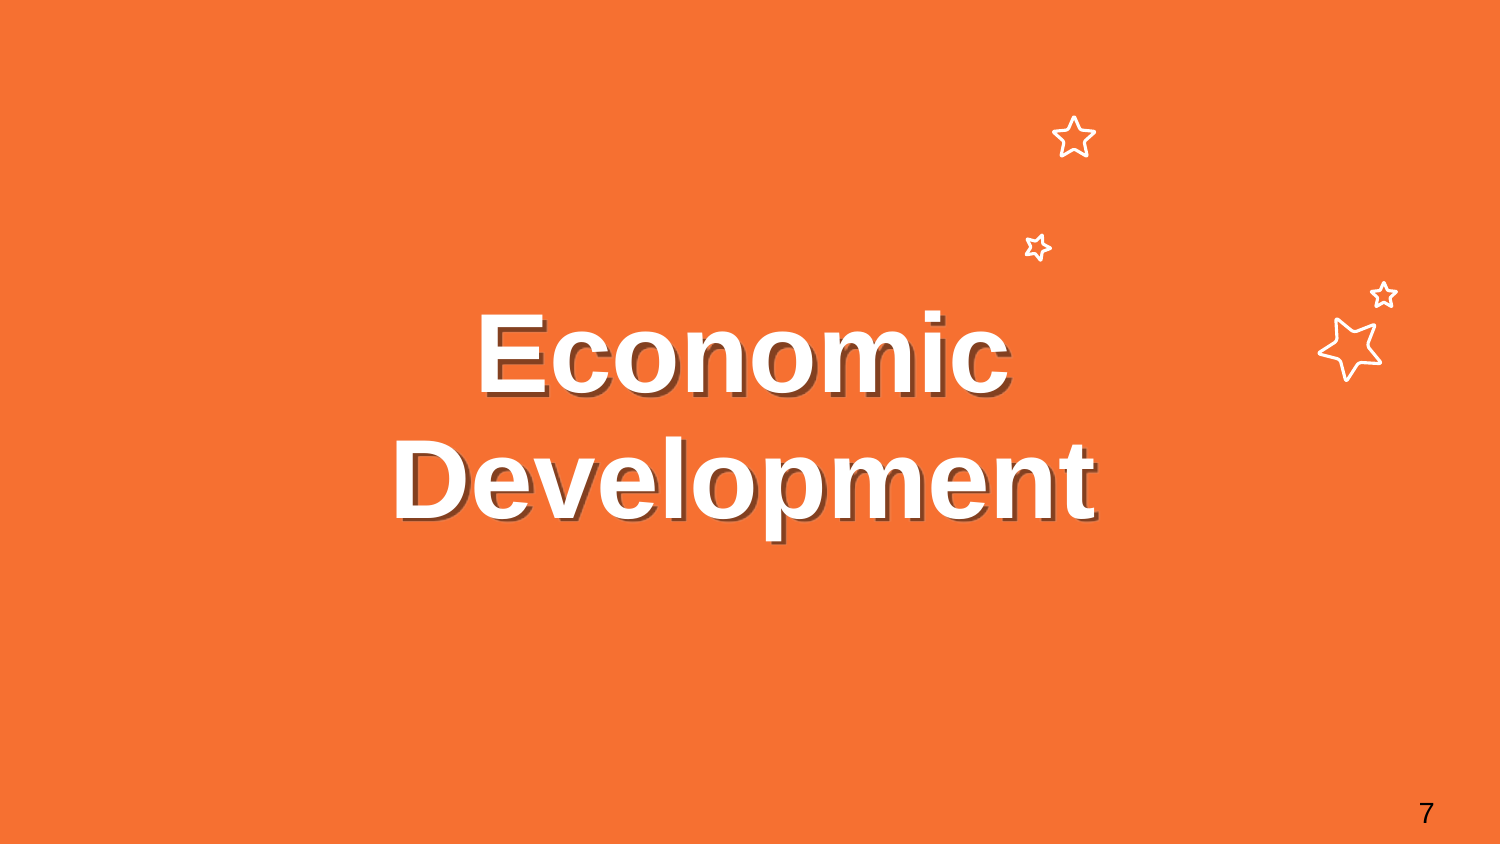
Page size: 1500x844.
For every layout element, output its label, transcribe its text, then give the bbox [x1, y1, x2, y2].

text_box Economic Development [375, 283, 1126, 550]
slide_number <number> [1403, 779, 1494, 844]
